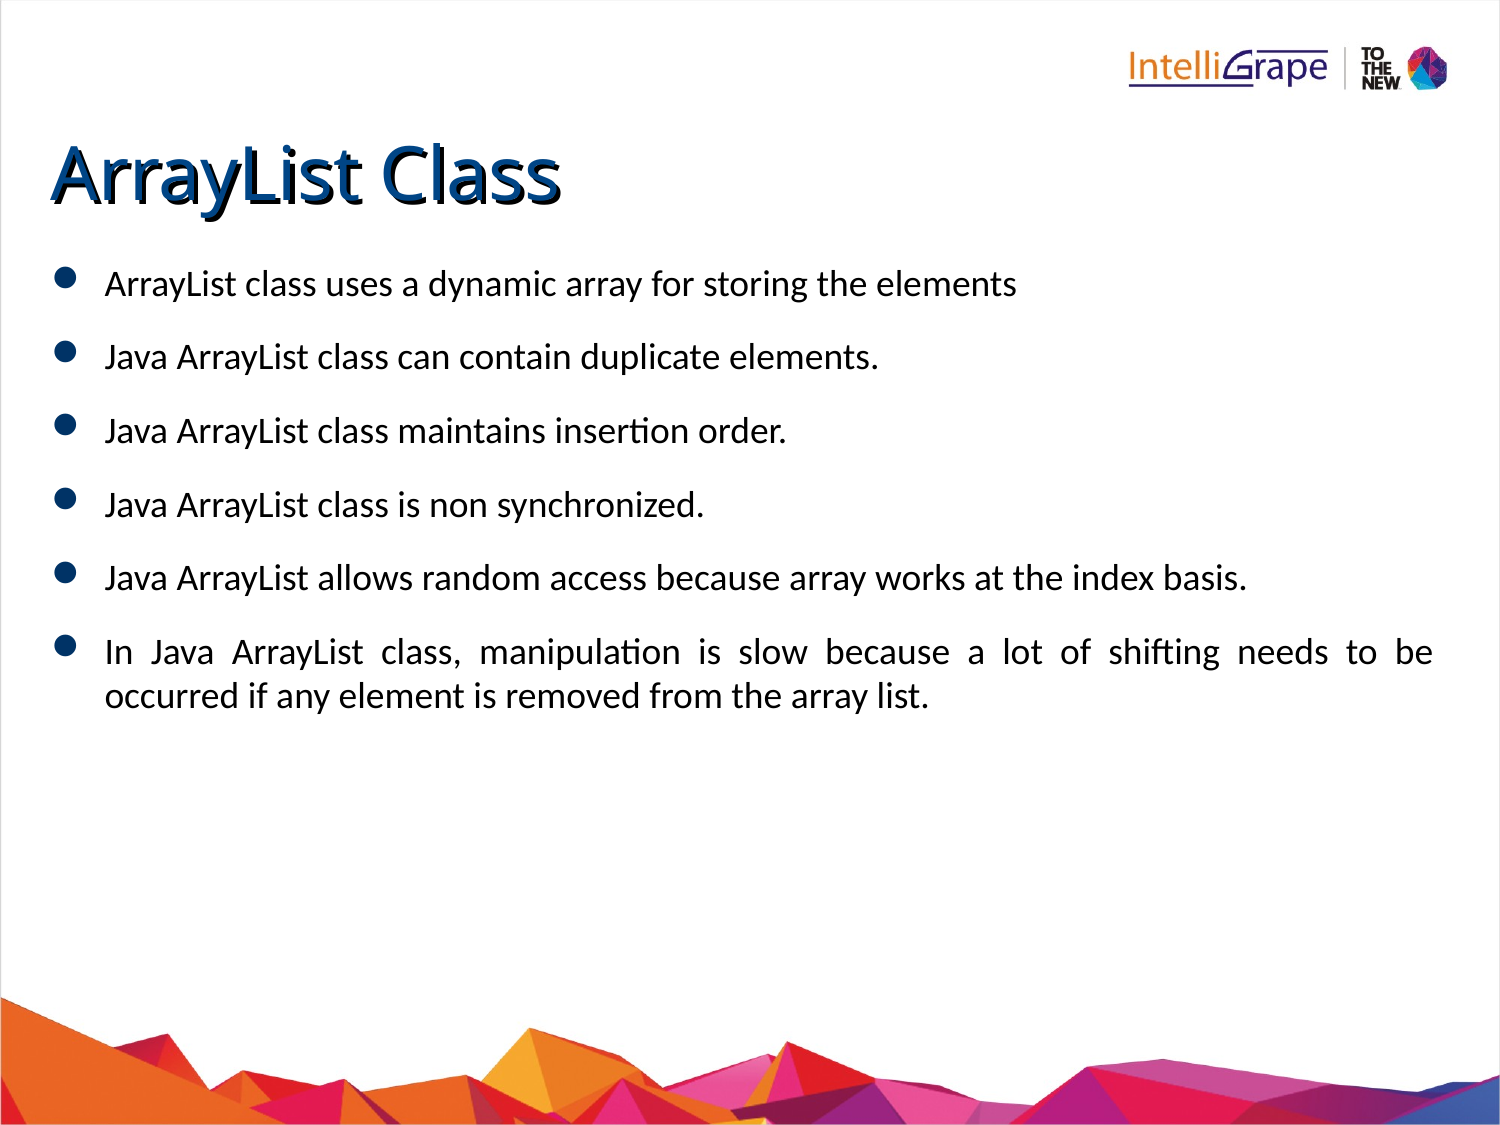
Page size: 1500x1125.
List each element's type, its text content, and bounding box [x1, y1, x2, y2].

text_box ArrayList class uses a dynamic array for storing the elements Java ArrayList class can contain duplicate elements. Java ArrayList class maintains insertion order. Java ArrayList class is non synchronized. Java ArrayList allows random access because array works at the index basis. In Java ArrayList class, manipulation is slow because a lot of shifting needs to be occurred if any element is removed from the array list. [35, 253, 1450, 1125]
text_box ArrayList Class [35, 118, 1477, 234]
picture [0, 0, 1500, 1125]
